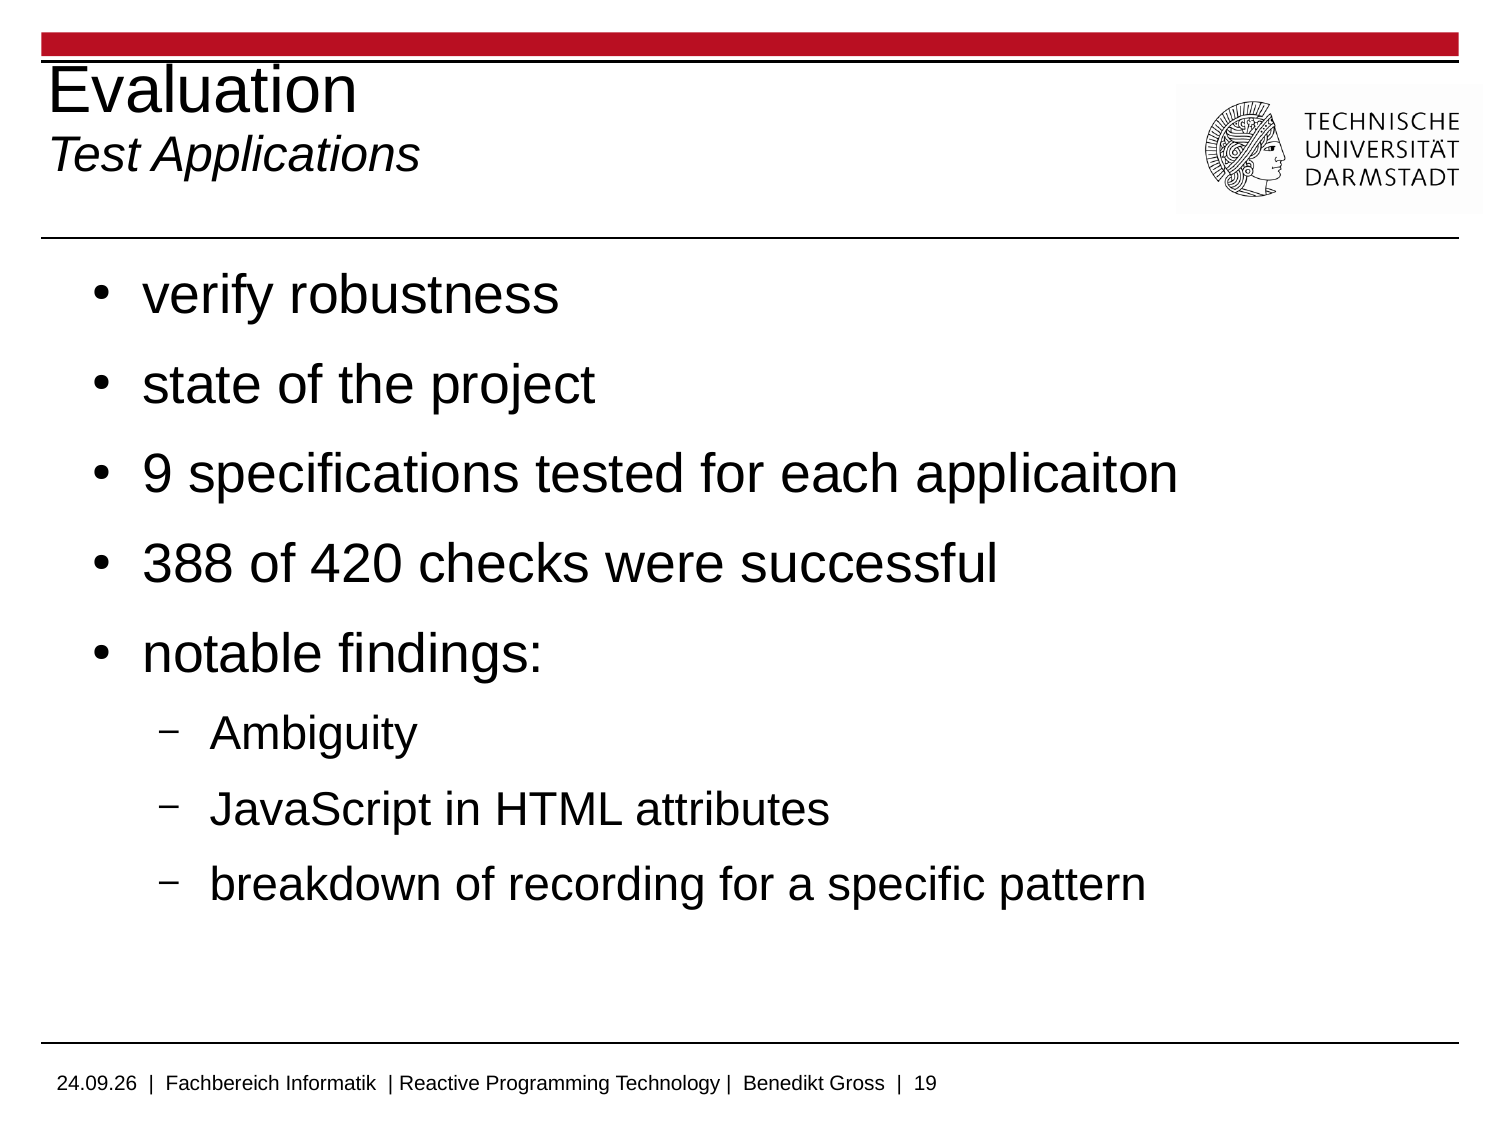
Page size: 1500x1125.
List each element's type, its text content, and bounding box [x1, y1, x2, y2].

list verify robustness state of the project 9 specifications tested for each applicaiton 388 of 420 checks were successful notable findings: Ambiguity JavaScript in HTML attributes breakdown of recording for a specific pattern [75, 263, 1425, 916]
title Evaluation Test Applications [47, 69, 1137, 220]
